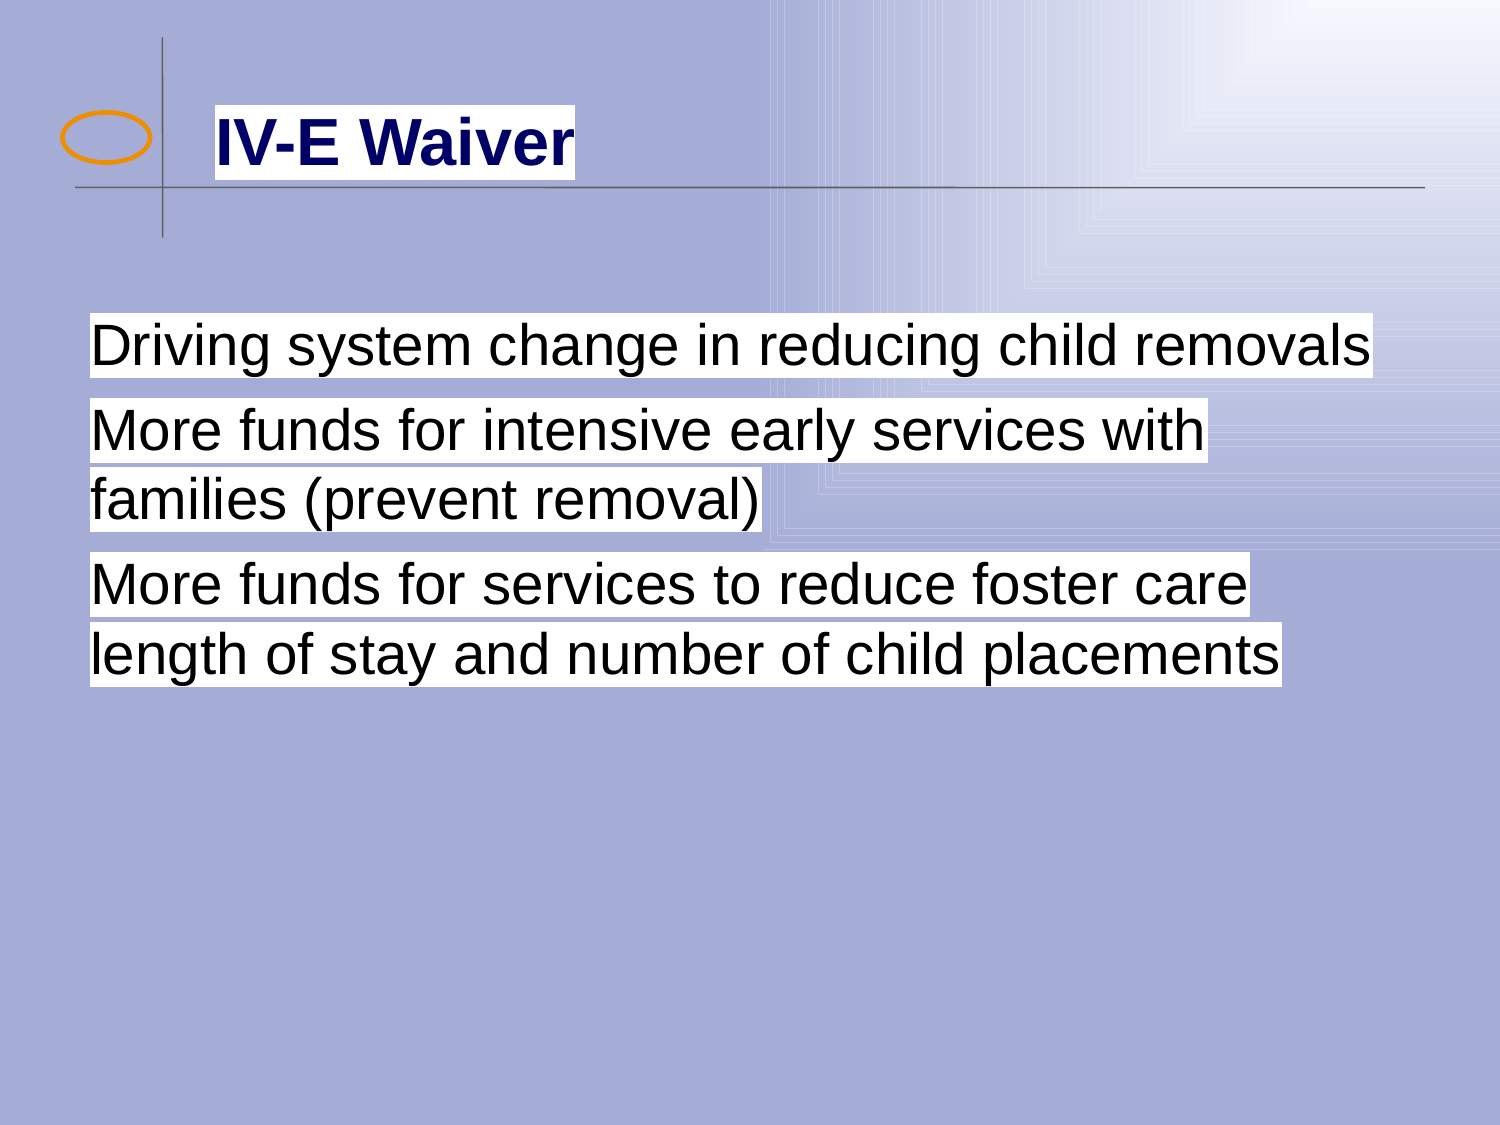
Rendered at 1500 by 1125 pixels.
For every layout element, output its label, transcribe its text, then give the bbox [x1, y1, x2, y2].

list Driving system change in reducing child removals More funds for intensive early services with families (prevent removal) More funds for services to reduce foster care length of stay and number of child placements [75, 299, 1426, 1005]
title IV-E Waiver [200, 45, 1426, 233]
